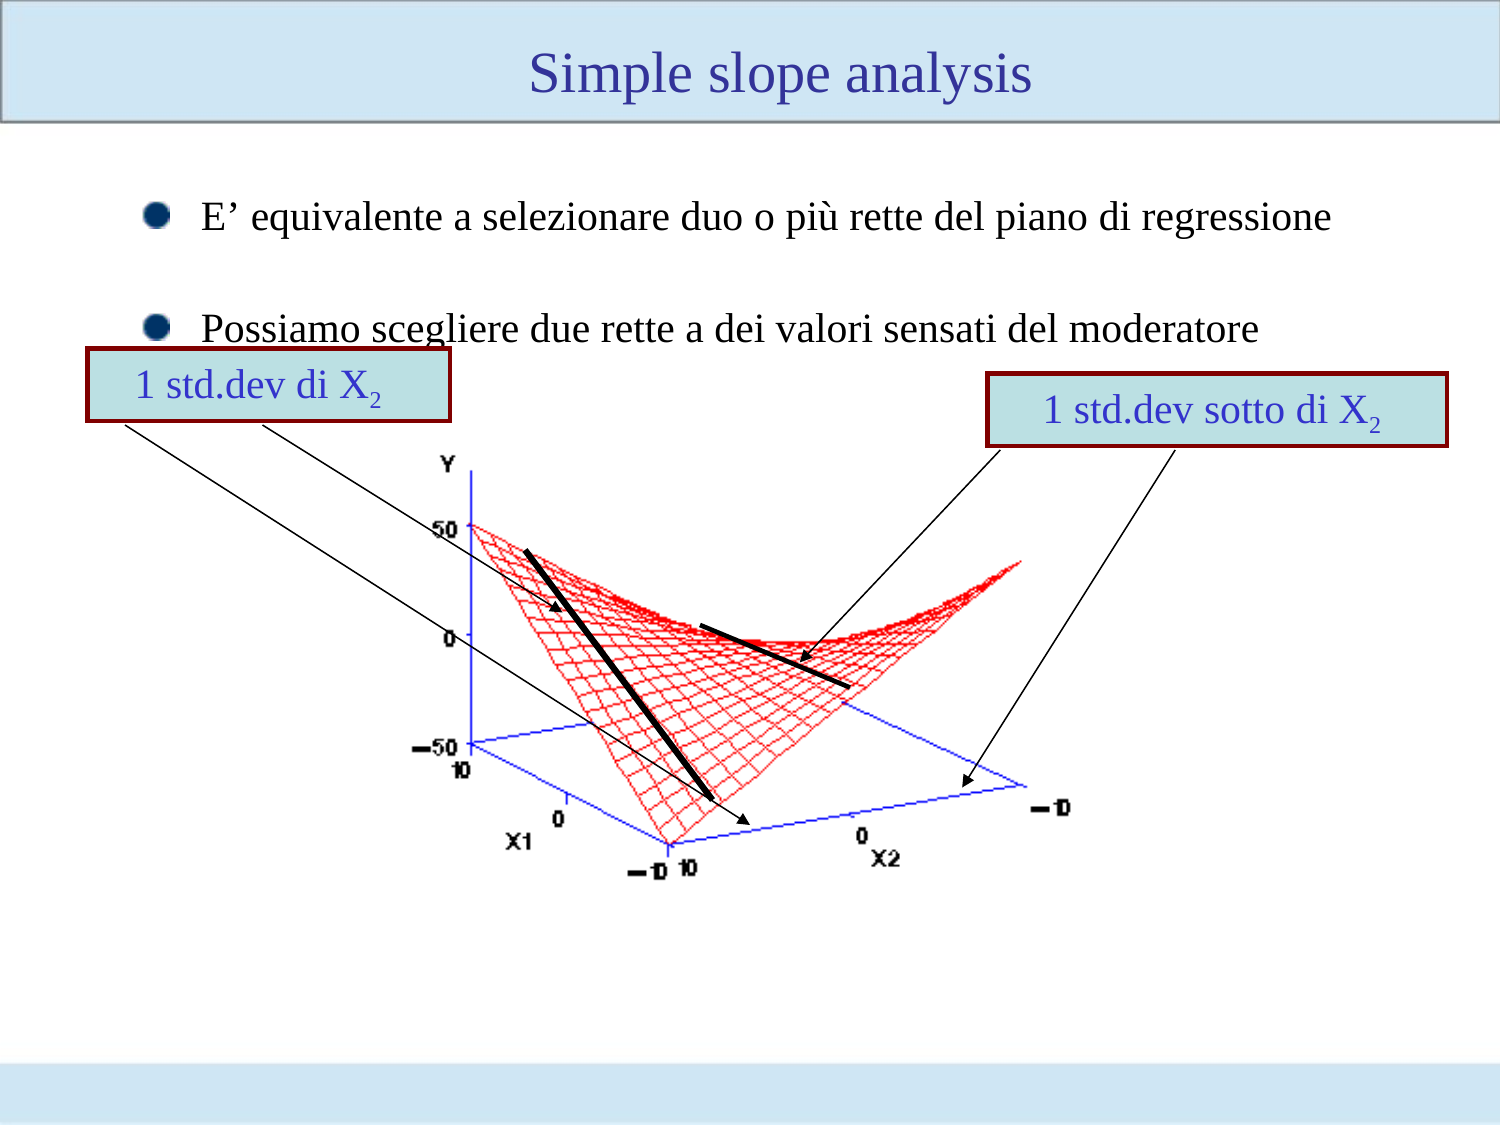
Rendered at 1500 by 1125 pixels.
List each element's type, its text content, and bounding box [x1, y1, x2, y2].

text_box E’ equivalente a selezionare duo o più rette del piano di regressione Possiamo scegliere due rette a dei valori sensati del moderatore [124, 171, 1426, 359]
picture [0, 0, 1500, 1125]
text_box 1 std.dev di X2 [87, 348, 451, 422]
text_box 1 std.dev sotto di X2 [987, 373, 1447, 447]
title Simple slope analysis [249, 21, 1313, 117]
